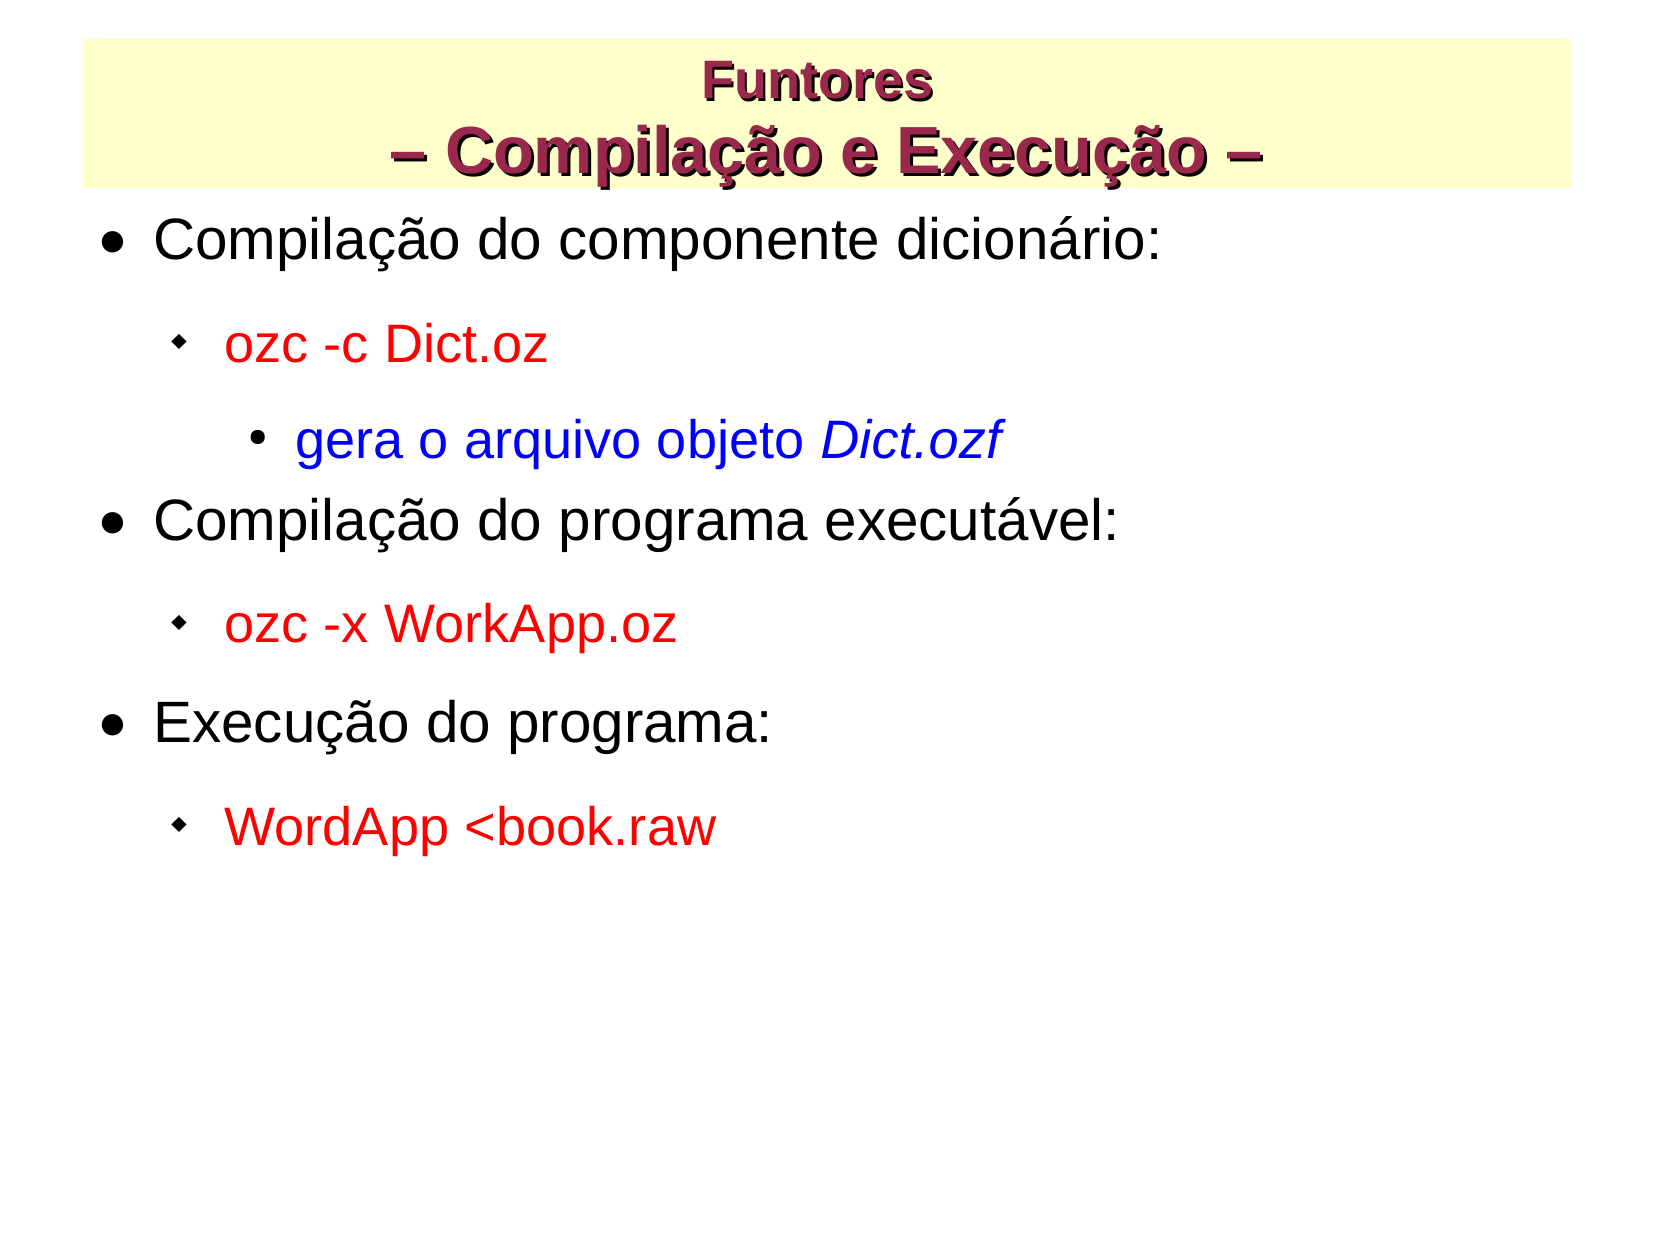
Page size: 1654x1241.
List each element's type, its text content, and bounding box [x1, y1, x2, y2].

list Compilação do componente dicionário: ozc -c Dict.oz gera o arquivo objeto Dict.ozf Compilação do programa executável: ozc -x WorkApp.oz Execução do programa: WordApp <book.raw [82, 206, 1571, 1137]
title Funtores – Compilação e Execução – [82, 38, 1571, 189]
